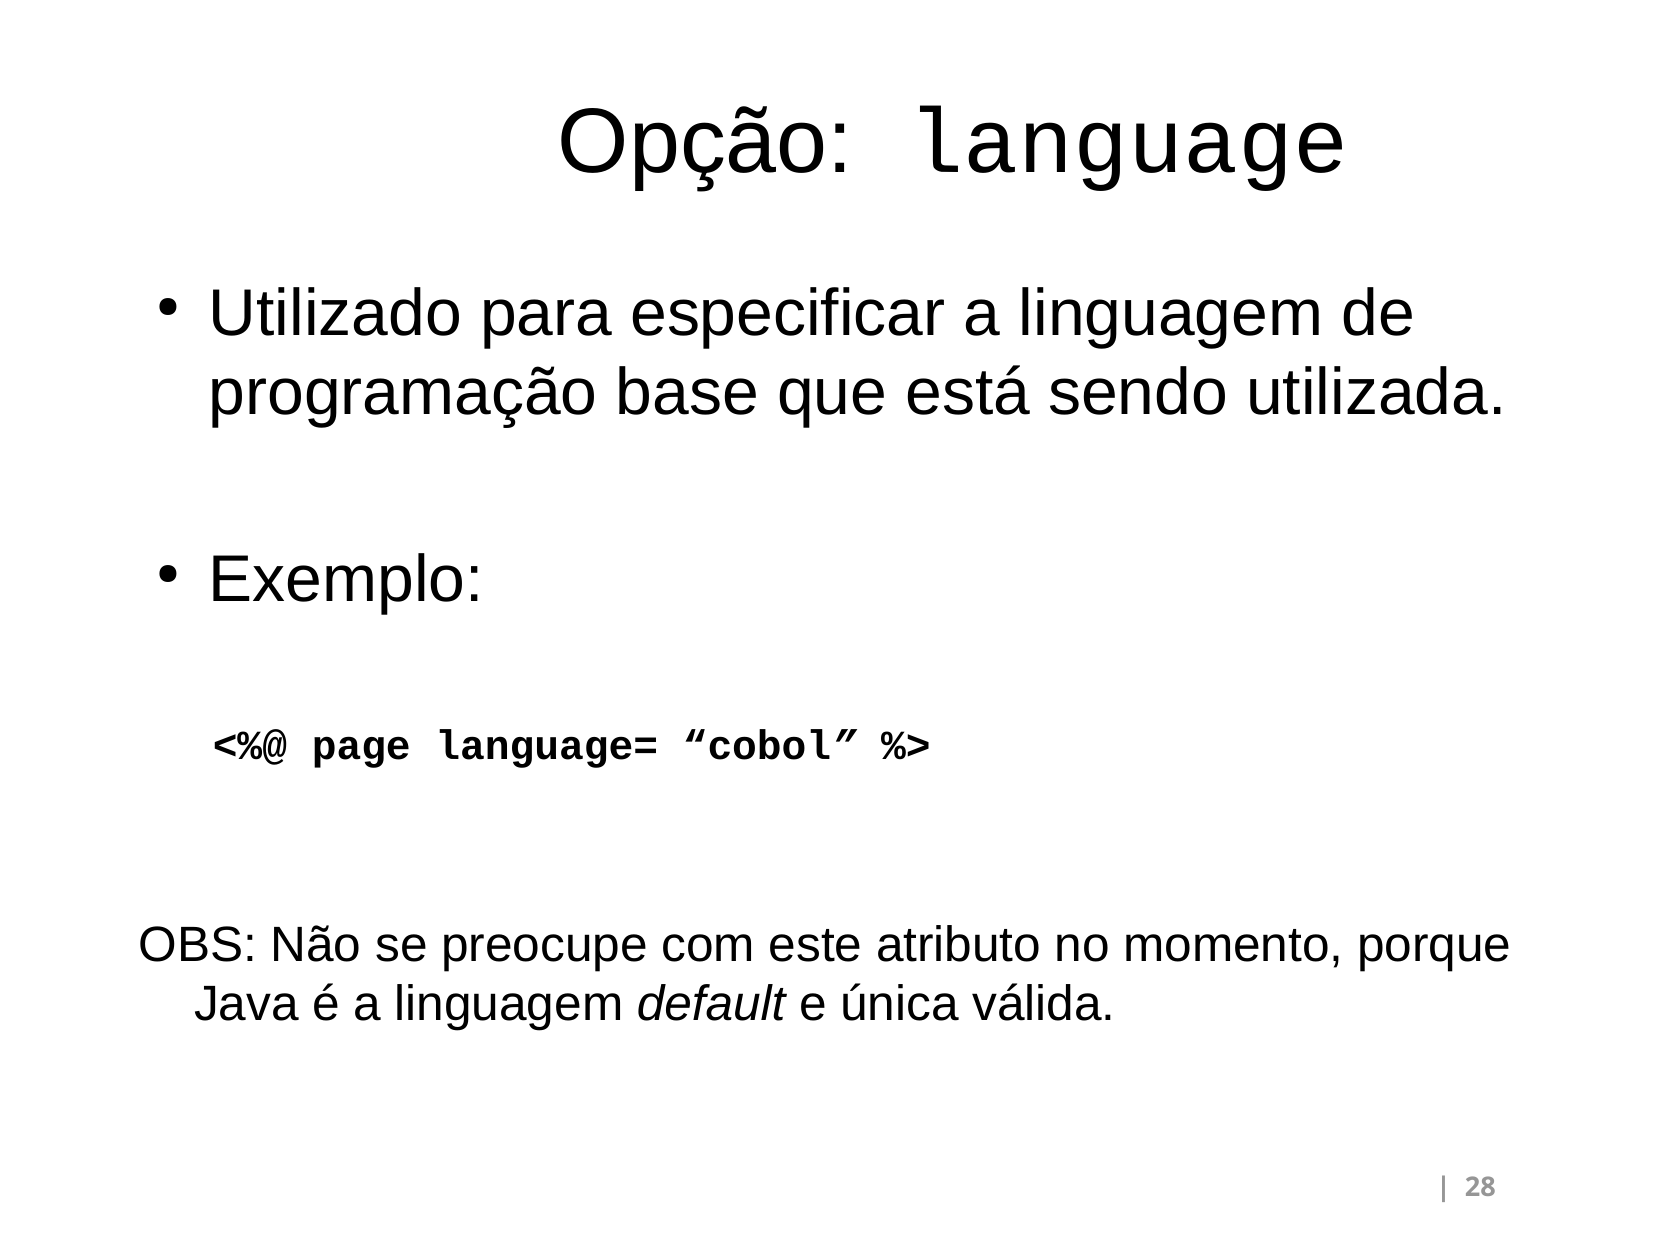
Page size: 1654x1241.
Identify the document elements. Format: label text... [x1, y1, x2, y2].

text_box | <número> [711, 1162, 1511, 1217]
list Utilizado para especificar a linguagem de programação base que está sendo utilizada. Exemplo: <%@ page language= “cobol” %> OBS: Não se preocupe com este atributo no momento, porque Java é a linguagem default e única válida. [124, 261, 1530, 1127]
title Opção: language [234, 0, 1640, 198]
